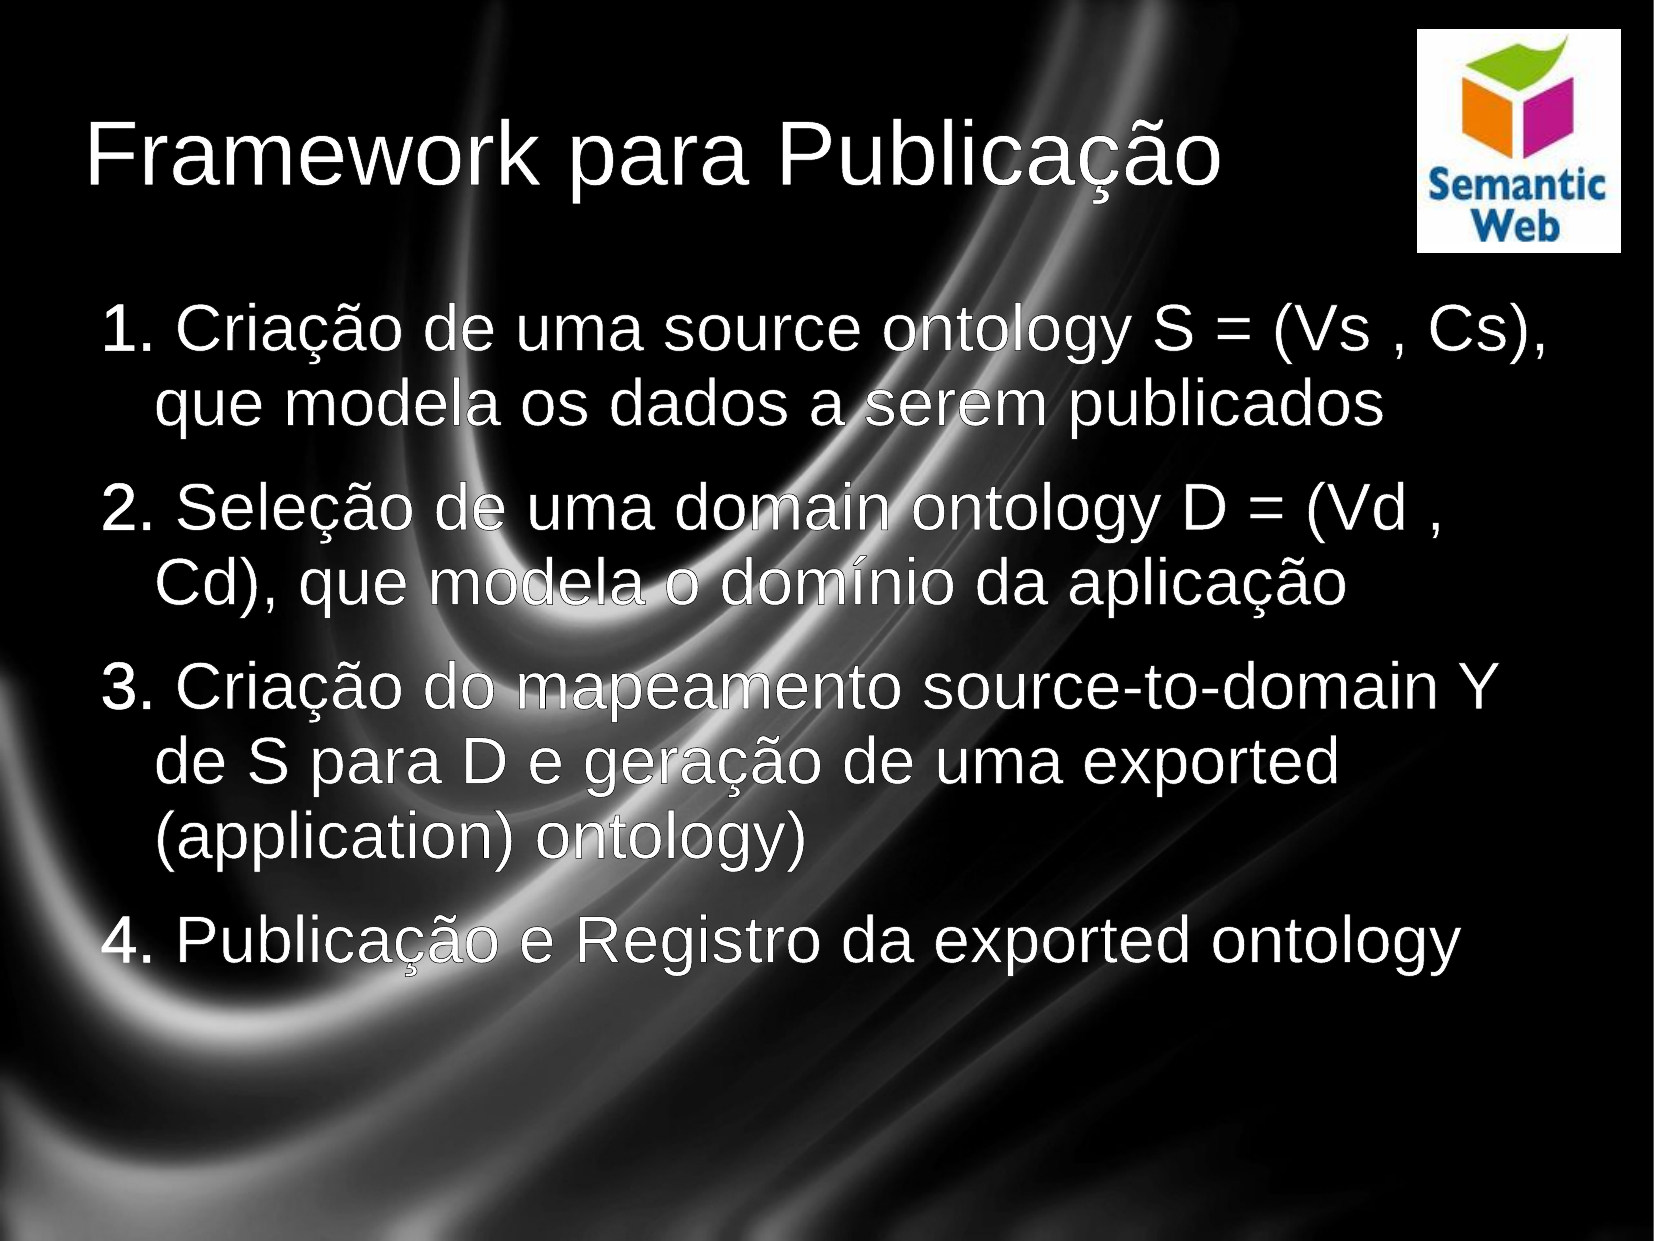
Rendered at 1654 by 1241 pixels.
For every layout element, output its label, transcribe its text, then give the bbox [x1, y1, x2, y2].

title Framework para Publicação [82, 49, 1359, 257]
picture [0, 0, 1654, 1241]
list Criação de uma source ontology S = (Vs , Cs), que modela os dados a serem publicados Seleção de uma domain ontology D = (Vd , Cd), que modela o domínio da aplicação Criação do mapeamento source-to-domain Y de S para D e geração de uma exported (application) ontology) Publicação e Registro da exported ontology [82, 290, 1571, 1109]
